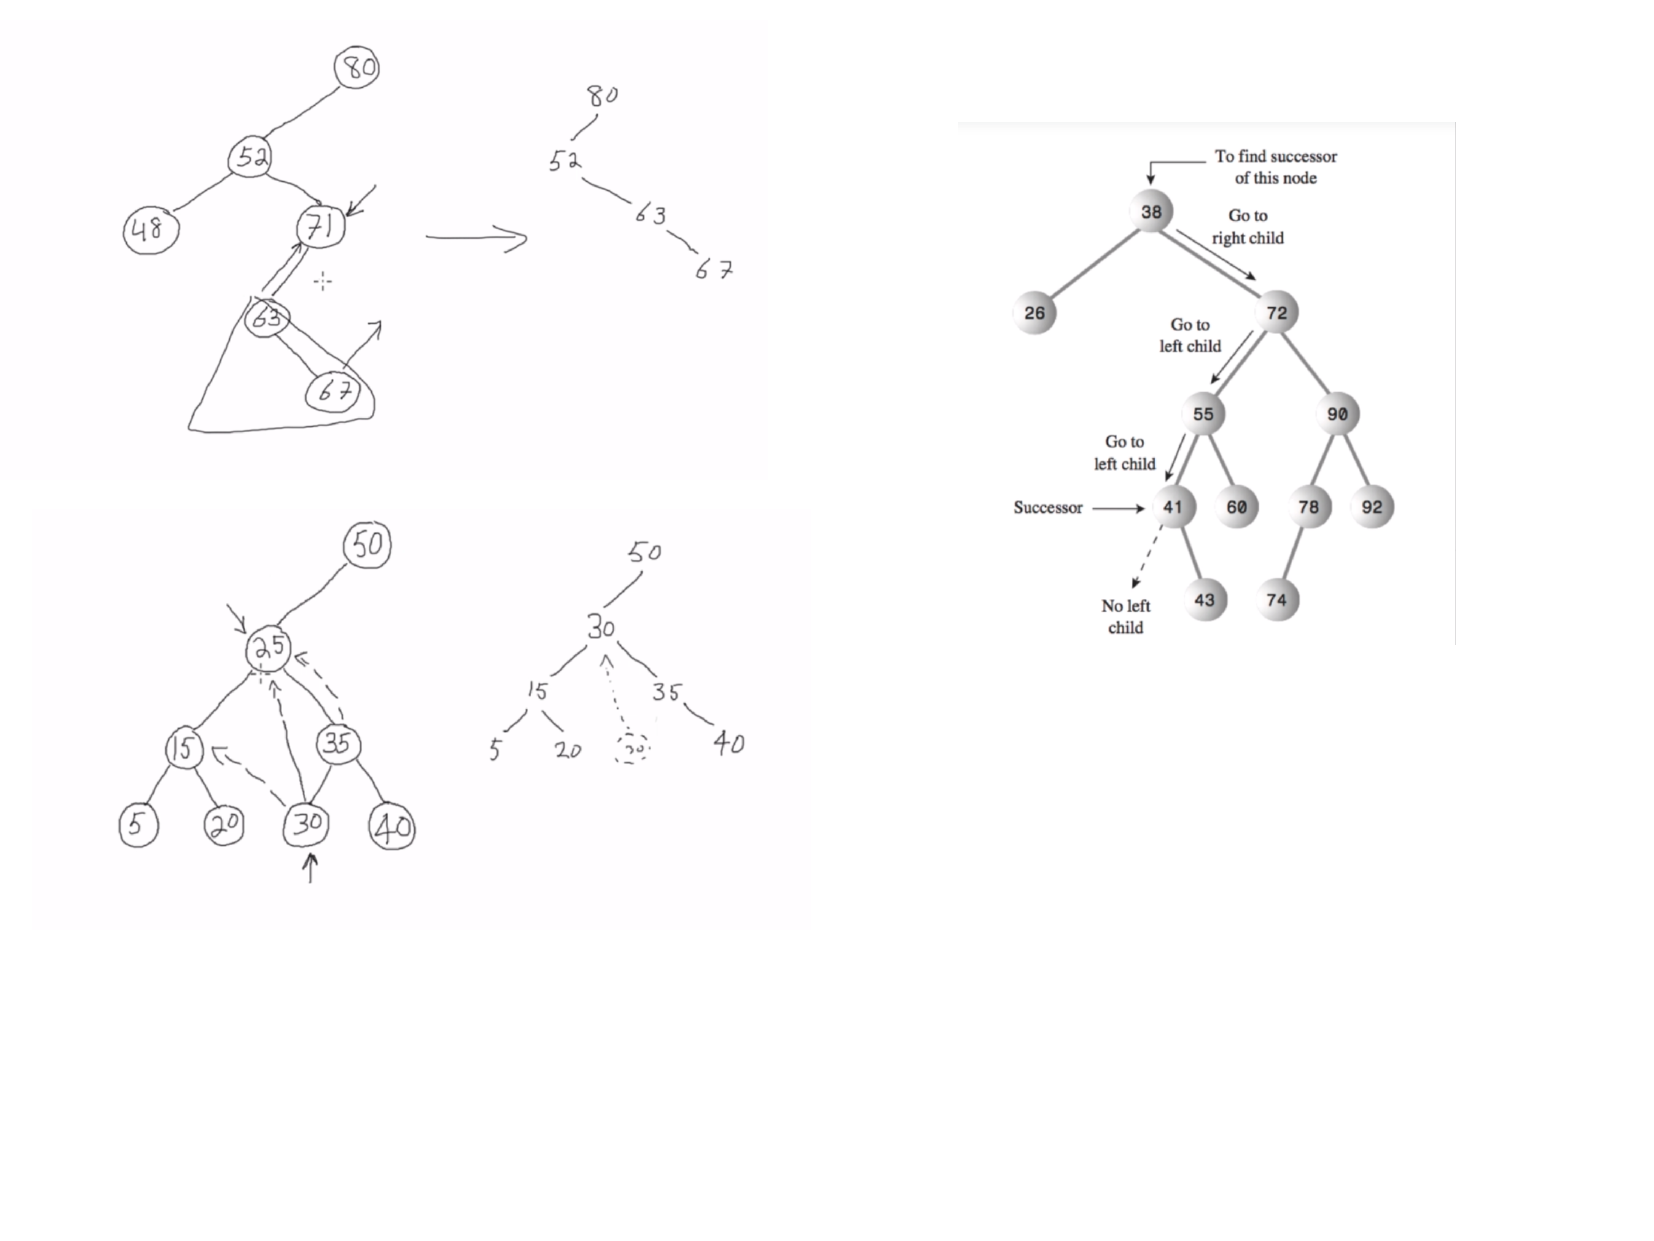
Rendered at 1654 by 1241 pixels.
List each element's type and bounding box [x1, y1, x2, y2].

picture [0, 20, 768, 481]
picture [958, 122, 1456, 646]
picture [32, 510, 811, 931]
